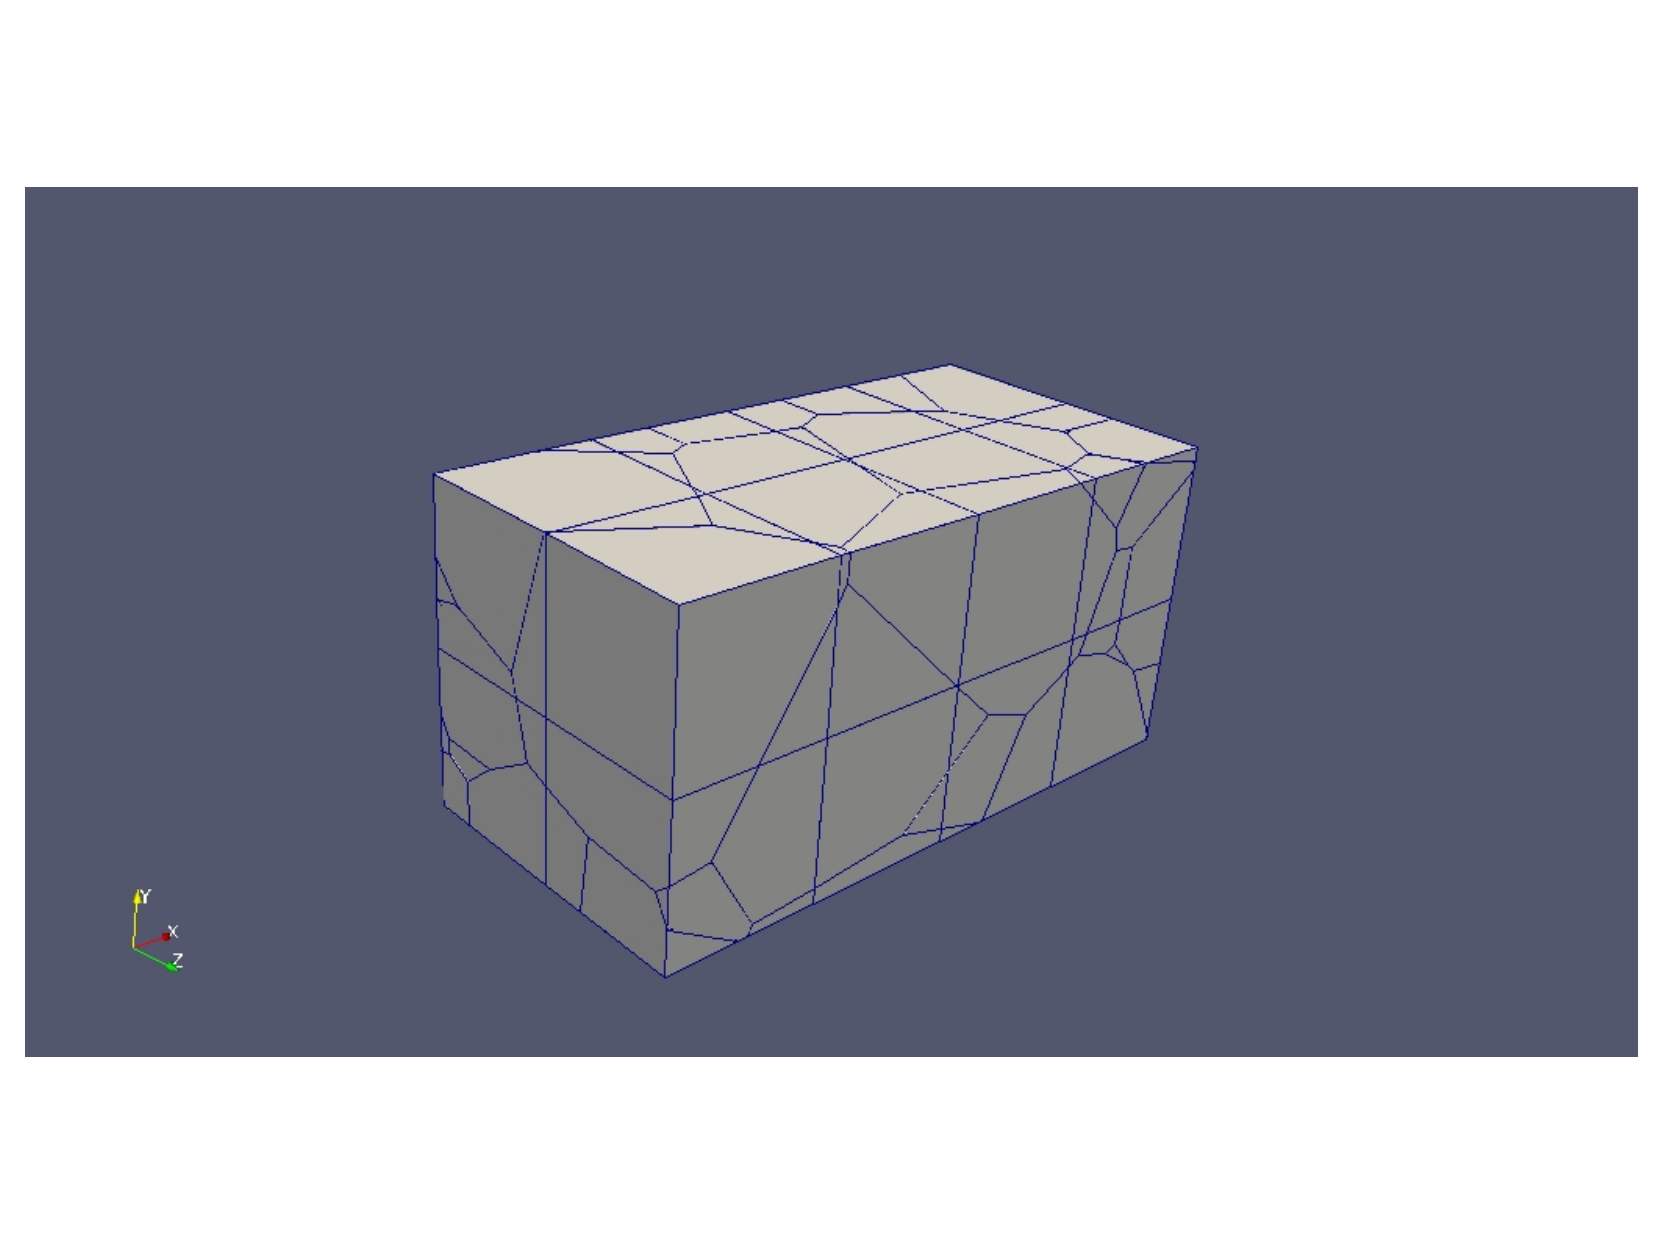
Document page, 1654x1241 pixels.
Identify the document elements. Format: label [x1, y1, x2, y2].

picture [25, 187, 1638, 1057]
